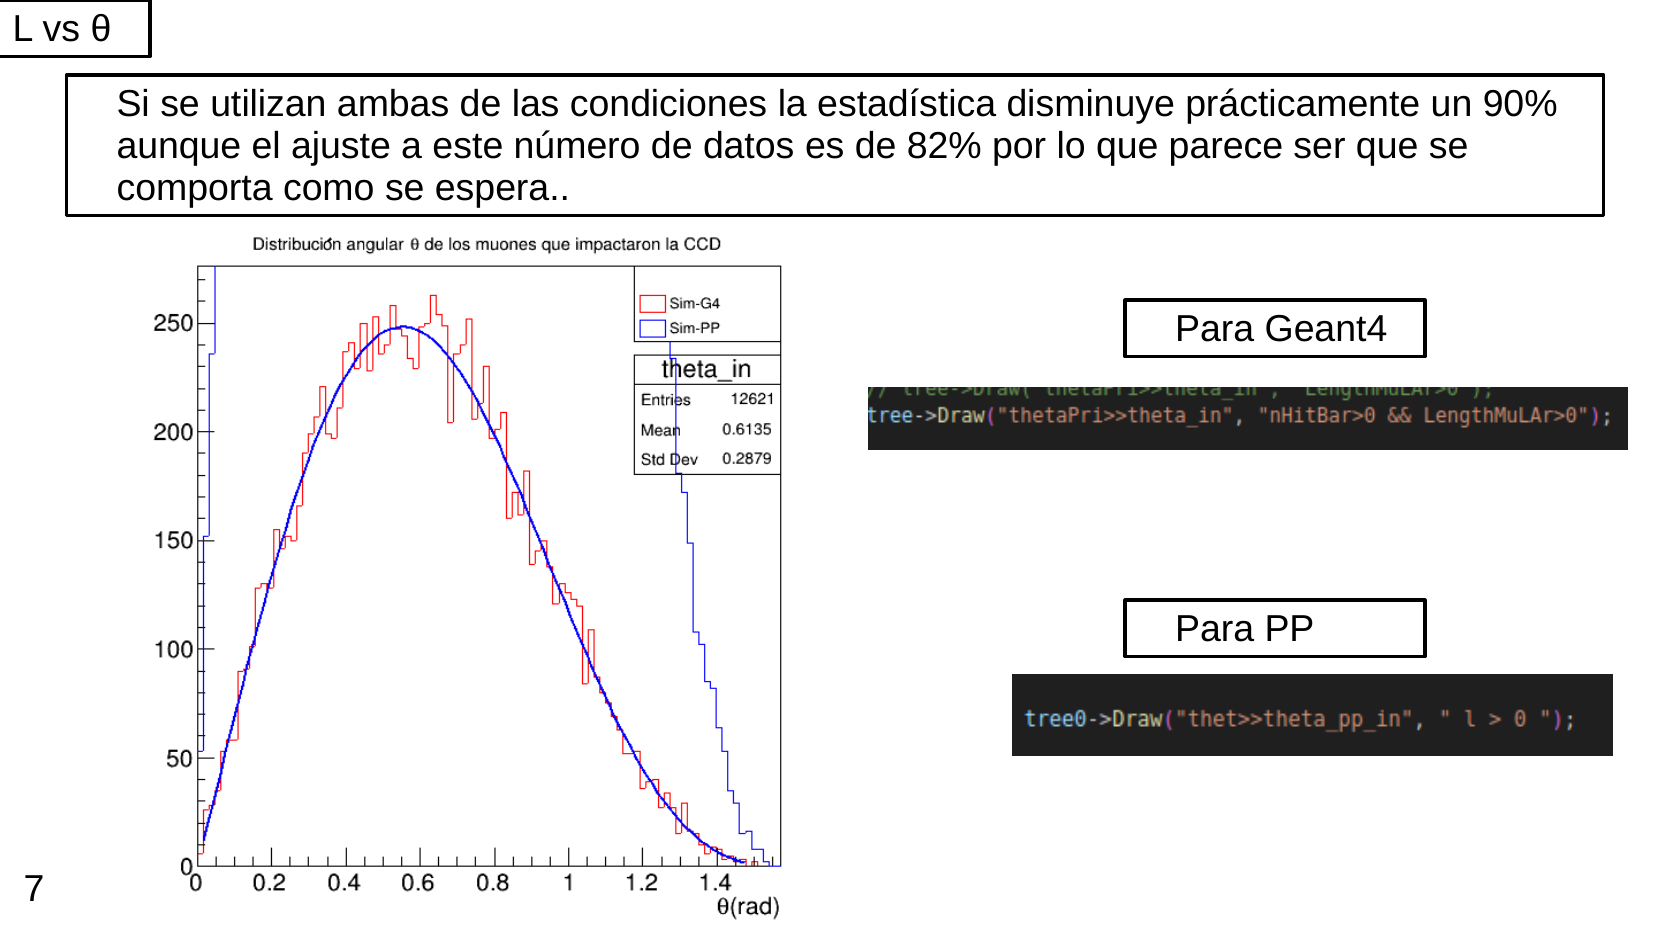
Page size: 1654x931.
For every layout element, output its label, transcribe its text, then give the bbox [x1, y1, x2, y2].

text_box L vs θ [0, 0, 151, 57]
text_box <number> [8, 860, 150, 931]
picture [150, 224, 794, 931]
picture [868, 387, 1628, 451]
text_box Si se utilizan ambas de las condiciones la estadística disminuye prácticamente un 90% aunque el ajuste a este número de datos es de 82% por lo que parece ser que se comporta como se espera.. [66, 75, 1604, 216]
text_box Para PP [1125, 600, 1426, 657]
picture [1012, 674, 1613, 756]
text_box Para Geant4 [1125, 300, 1426, 357]
